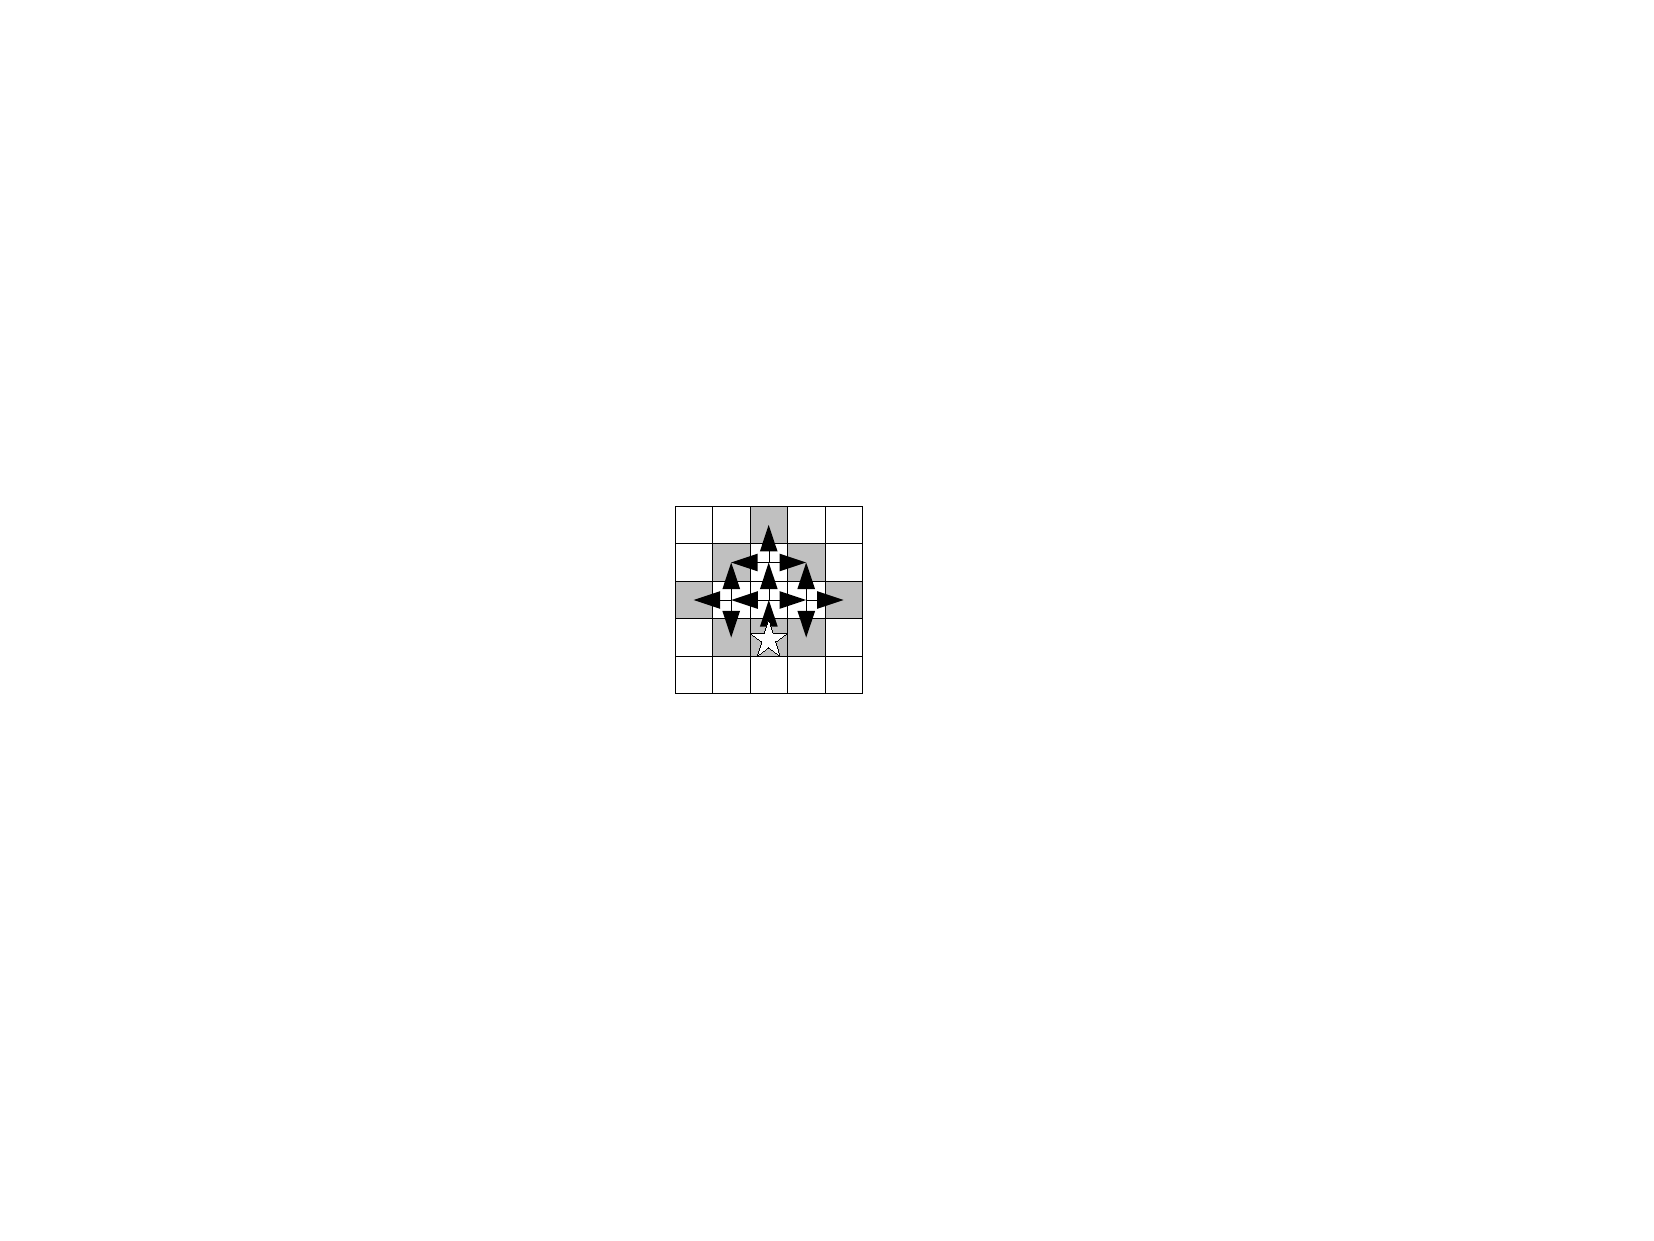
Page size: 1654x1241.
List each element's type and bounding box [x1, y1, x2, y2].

text_box [675, 506, 863, 694]
